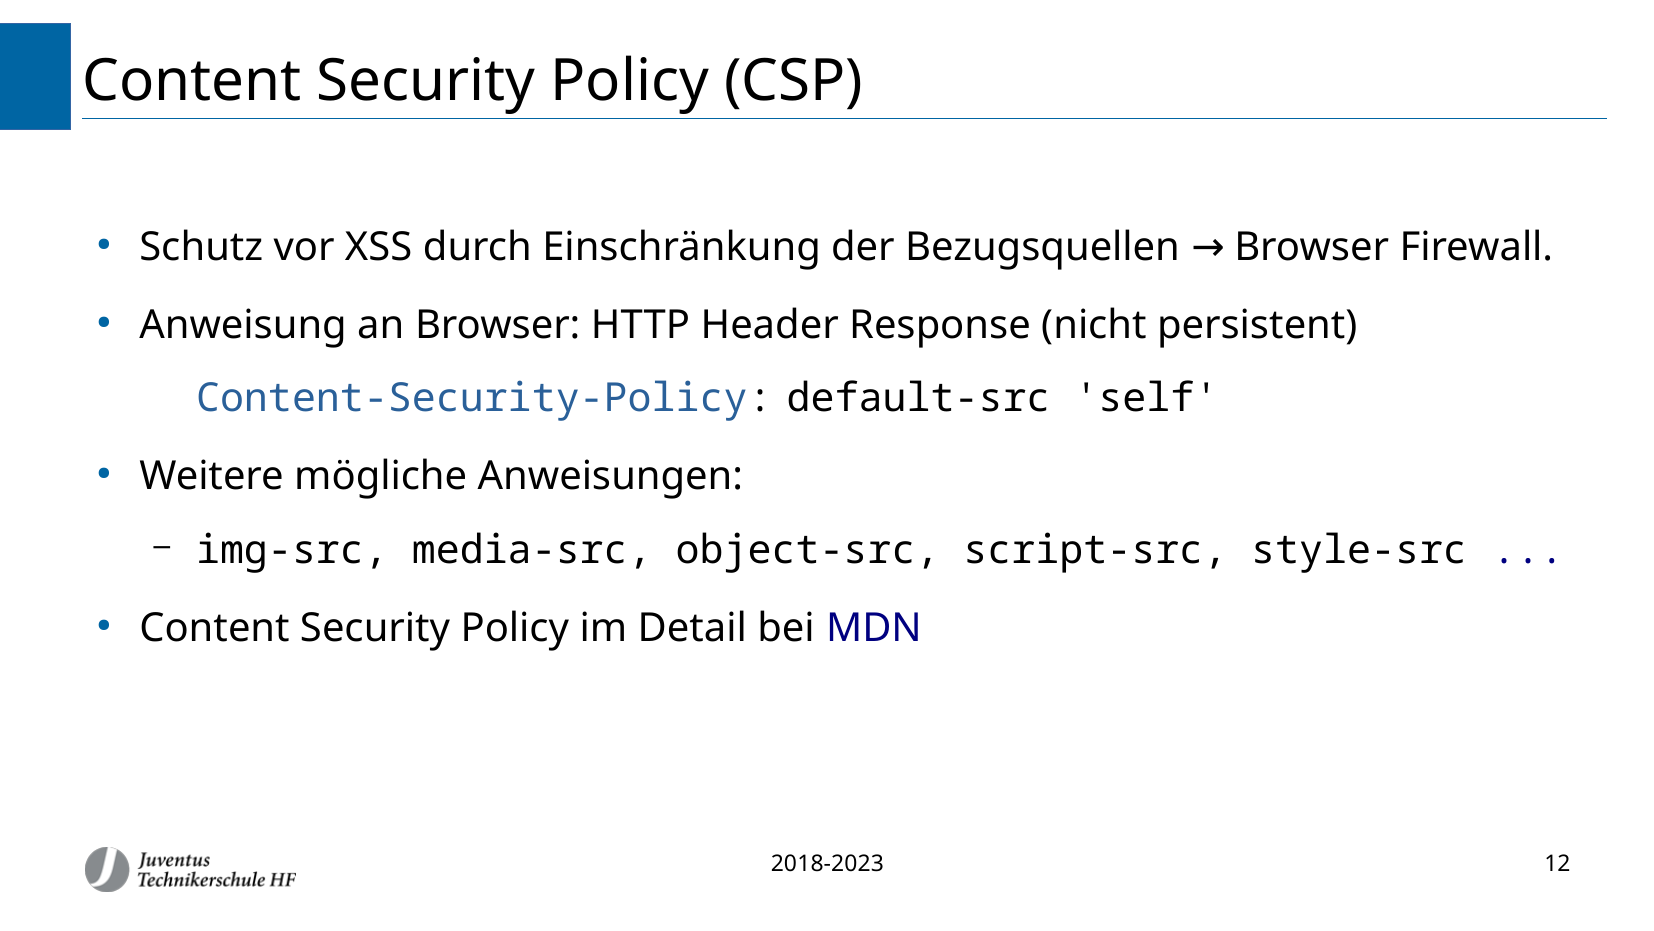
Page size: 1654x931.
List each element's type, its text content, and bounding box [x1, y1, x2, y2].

picture [85, 847, 296, 892]
list Schutz vor XSS durch Einschränkung der Bezugsquellen → Browser Firewall. Anweisung an Browser: HTTP Header Response (nicht persistent) Content-Security-Policy: default-src 'self' Weitere mögliche Anweisungen: img-src, media-src, object-src, script-src, style-src ... Content Security Policy im Detail bei MDN [82, 217, 1571, 758]
title Content Security Policy (CSP) [82, 37, 1571, 119]
